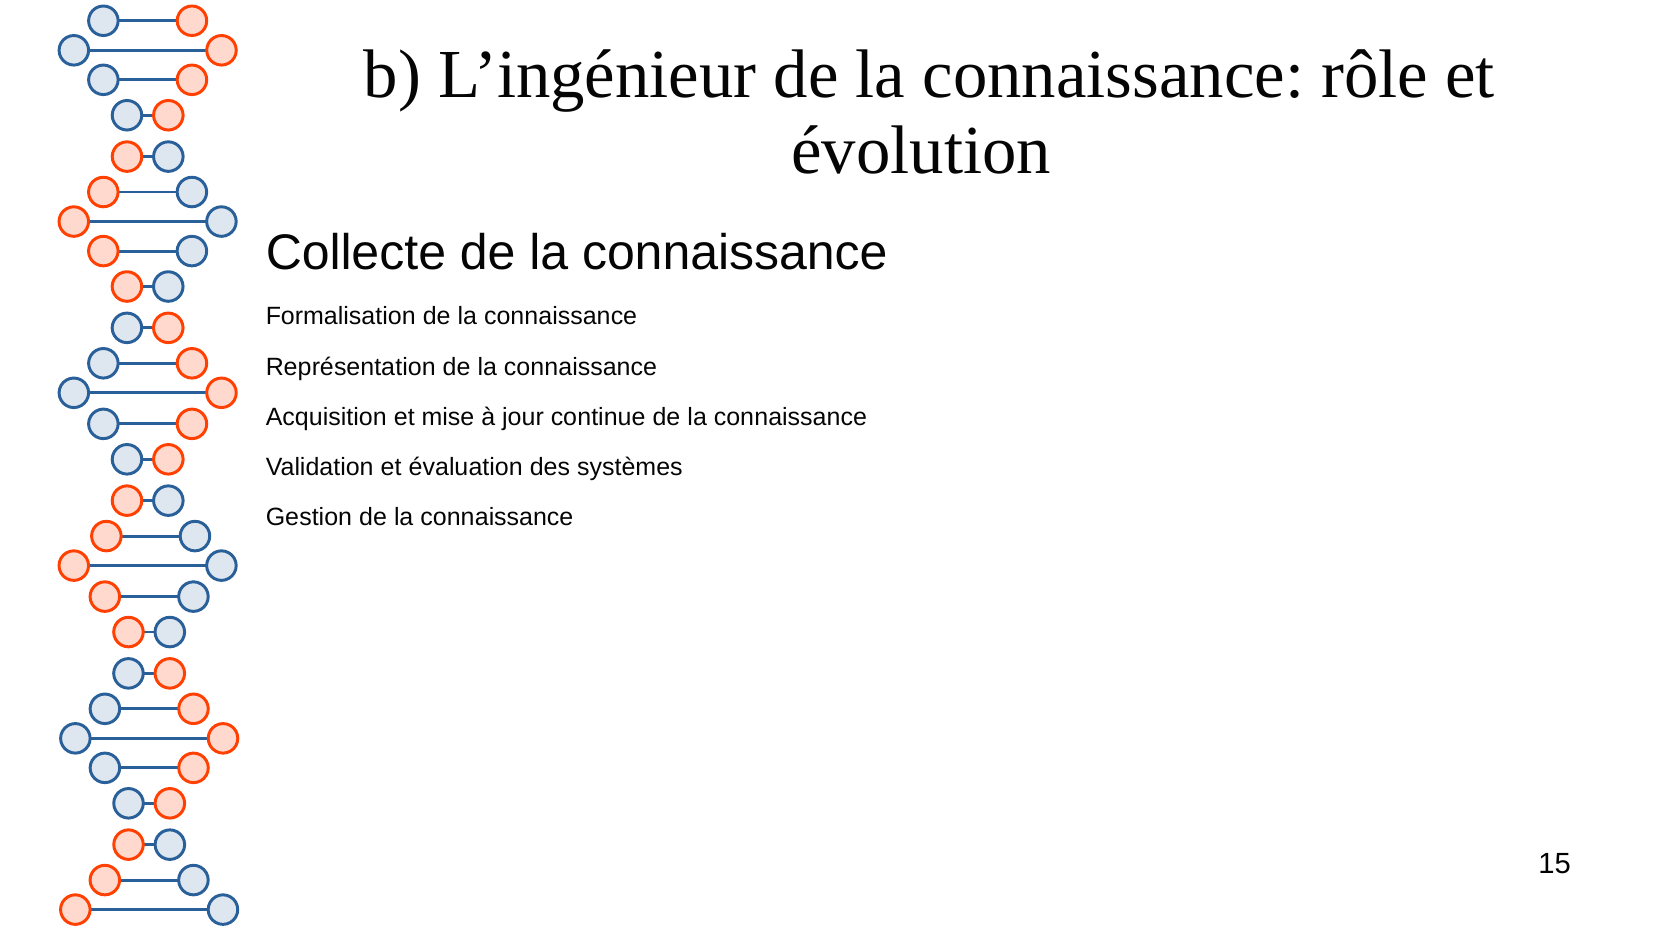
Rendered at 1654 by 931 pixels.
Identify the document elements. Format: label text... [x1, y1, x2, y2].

list Collecte de la connaissance Formalisation de la connaissance Représentation de la connaissance Acquisition et mise à jour continue de la connaissance Validation et évaluation des systèmes Gestion de la connaissance [265, 224, 1595, 764]
title b) L’ingénieur de la connaissance: rôle et évolution [265, 35, 1595, 189]
